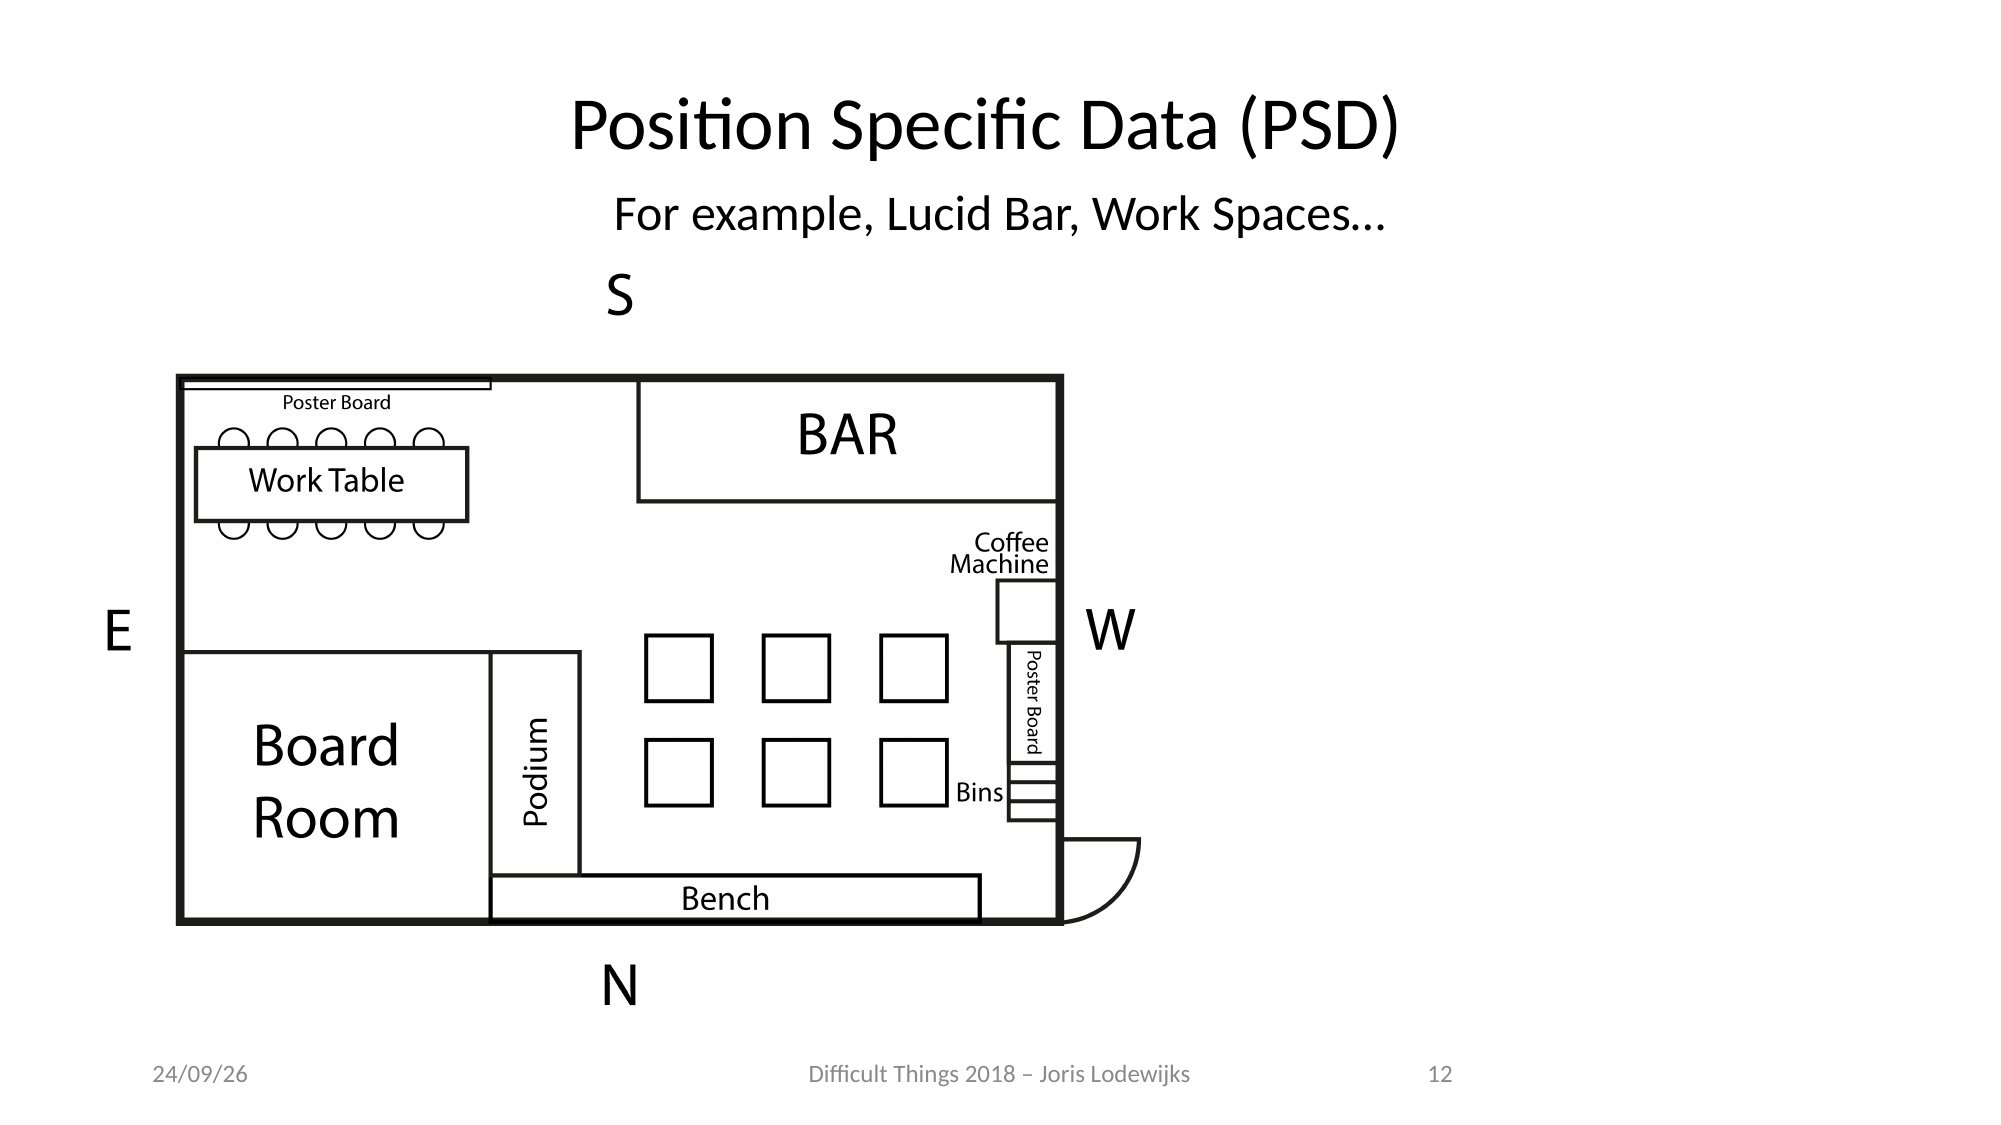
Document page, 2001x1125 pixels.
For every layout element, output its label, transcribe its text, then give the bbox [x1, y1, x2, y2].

text_box [137, 1042, 588, 1103]
text_box [1412, 1042, 1863, 1103]
text_box For example, Lucid Bar, Work Spaces… [537, 172, 1463, 249]
text_box Position Specific Data (PSD) [377, 66, 1597, 173]
text_box Difficult Things 2018 – Joris Lodewijks [662, 1042, 1338, 1103]
picture [102, 264, 1142, 1027]
